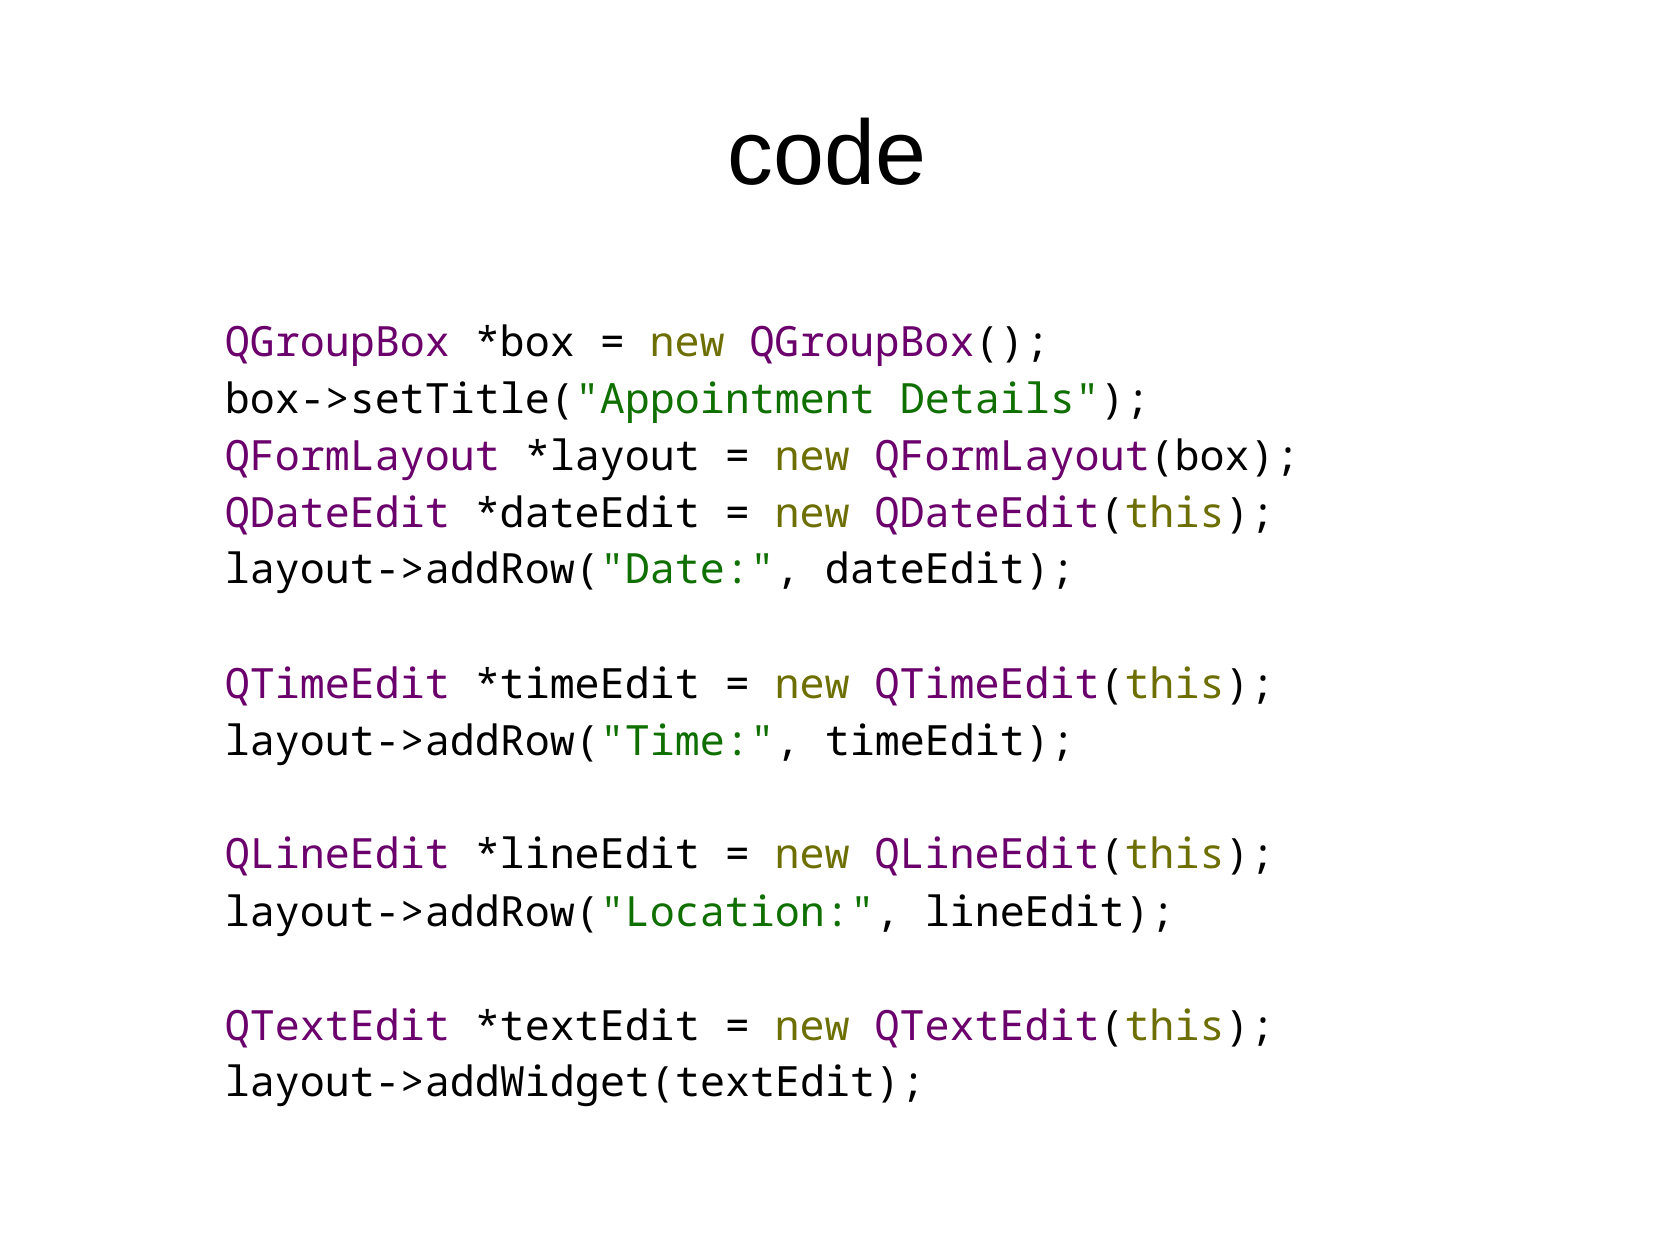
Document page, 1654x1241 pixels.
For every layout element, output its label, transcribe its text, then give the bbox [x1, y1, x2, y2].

title code [82, 49, 1571, 257]
text_box QGroupBox *box = new QGroupBox(); box->setTitle("Appointment Details"); QFormLayout *layout = new QFormLayout(box); QDateEdit *dateEdit = new QDateEdit(this); layout->addRow("Date:", dateEdit); QTimeEdit *timeEdit = new QTimeEdit(this); layout->addRow("Time:", timeEdit); QLineEdit *lineEdit = new QLineEdit(this); layout->addRow("Location:", lineEdit); QTextEdit *textEdit = new QTextEdit(this); layout->addWidget(textEdit); [210, 303, 1411, 901]
